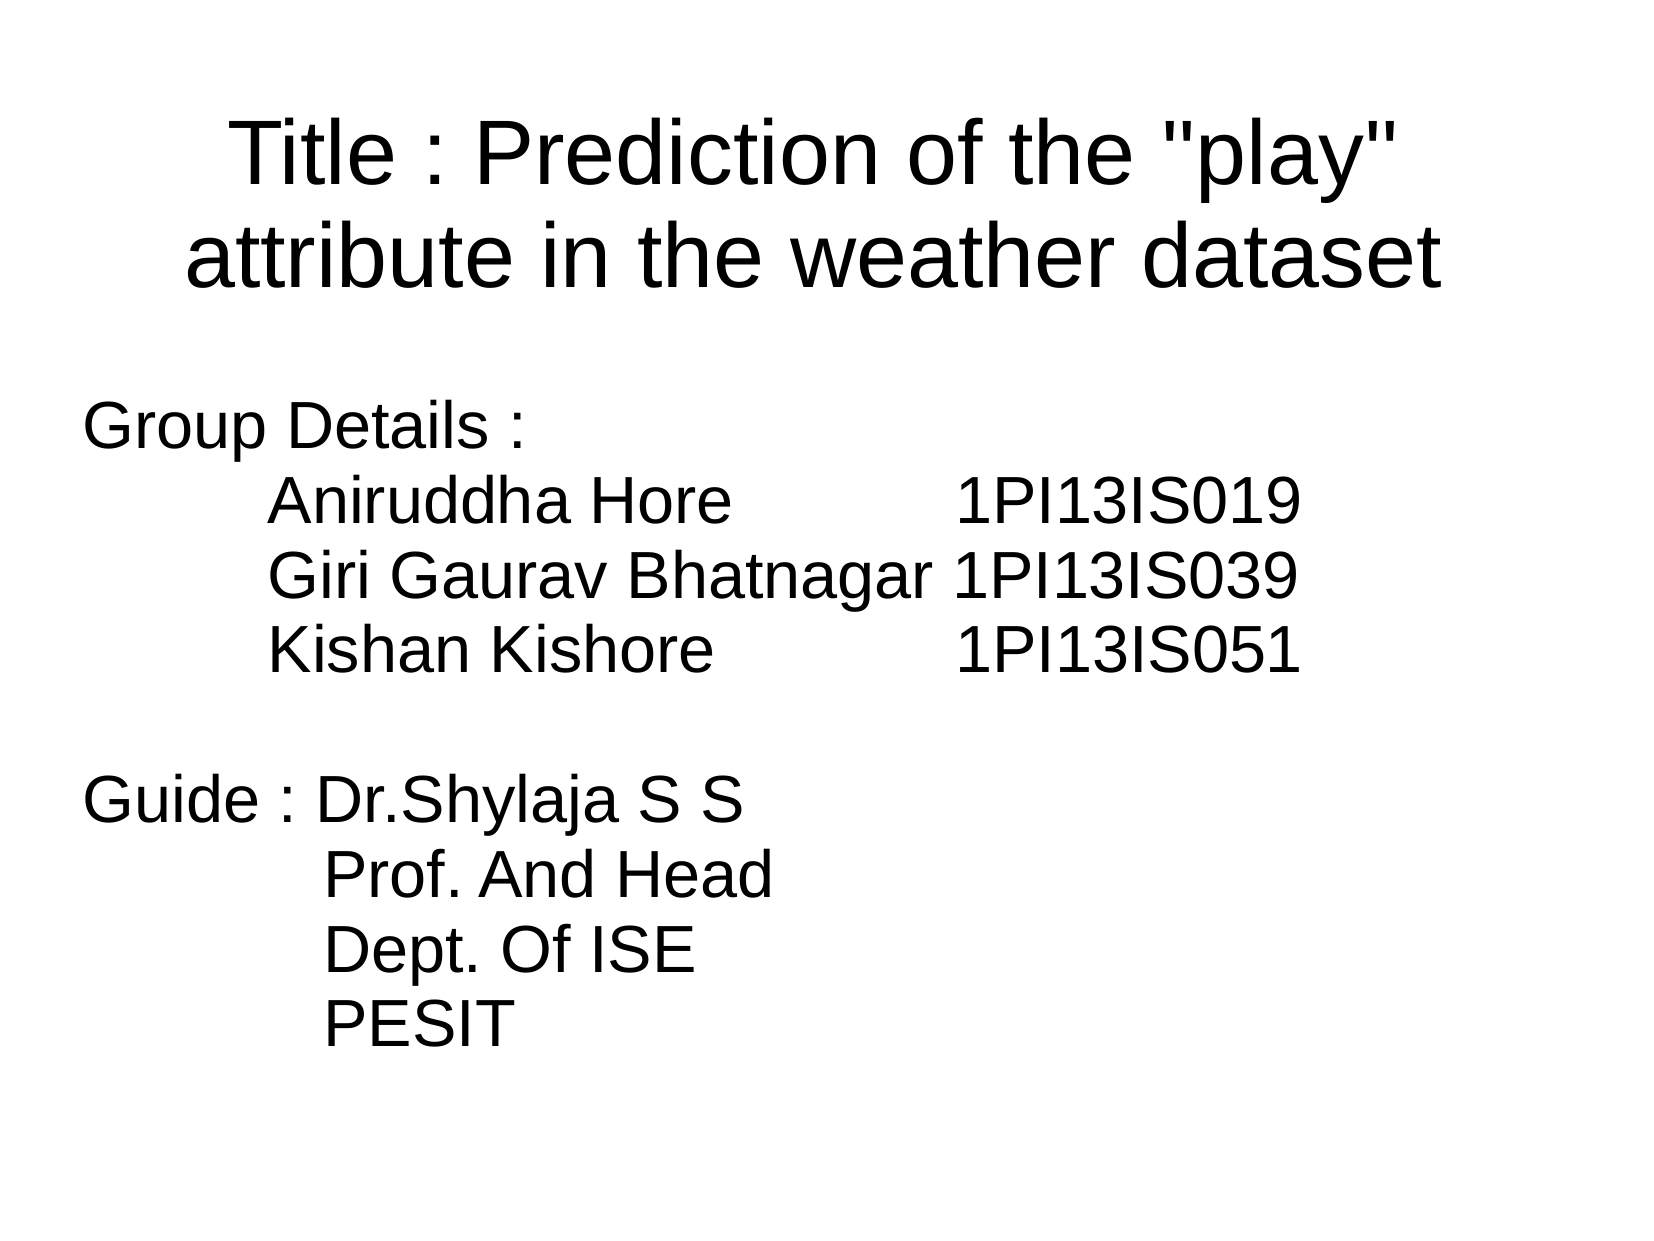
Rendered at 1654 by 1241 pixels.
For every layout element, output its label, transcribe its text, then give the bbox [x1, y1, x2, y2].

subtitle Group Details : Aniruddha Hore 1PI13IS019 Giri Gaurav Bhatnagar 1PI13IS039 Kishan Kishore 1PI13IS051 Guide : Dr.Shylaja S S Prof. And Head Dept. Of ISE PESIT [82, 238, 1571, 1062]
title Title : Prediction of the ''play'' attribute in the weather dataset [82, 0, 1571, 238]
